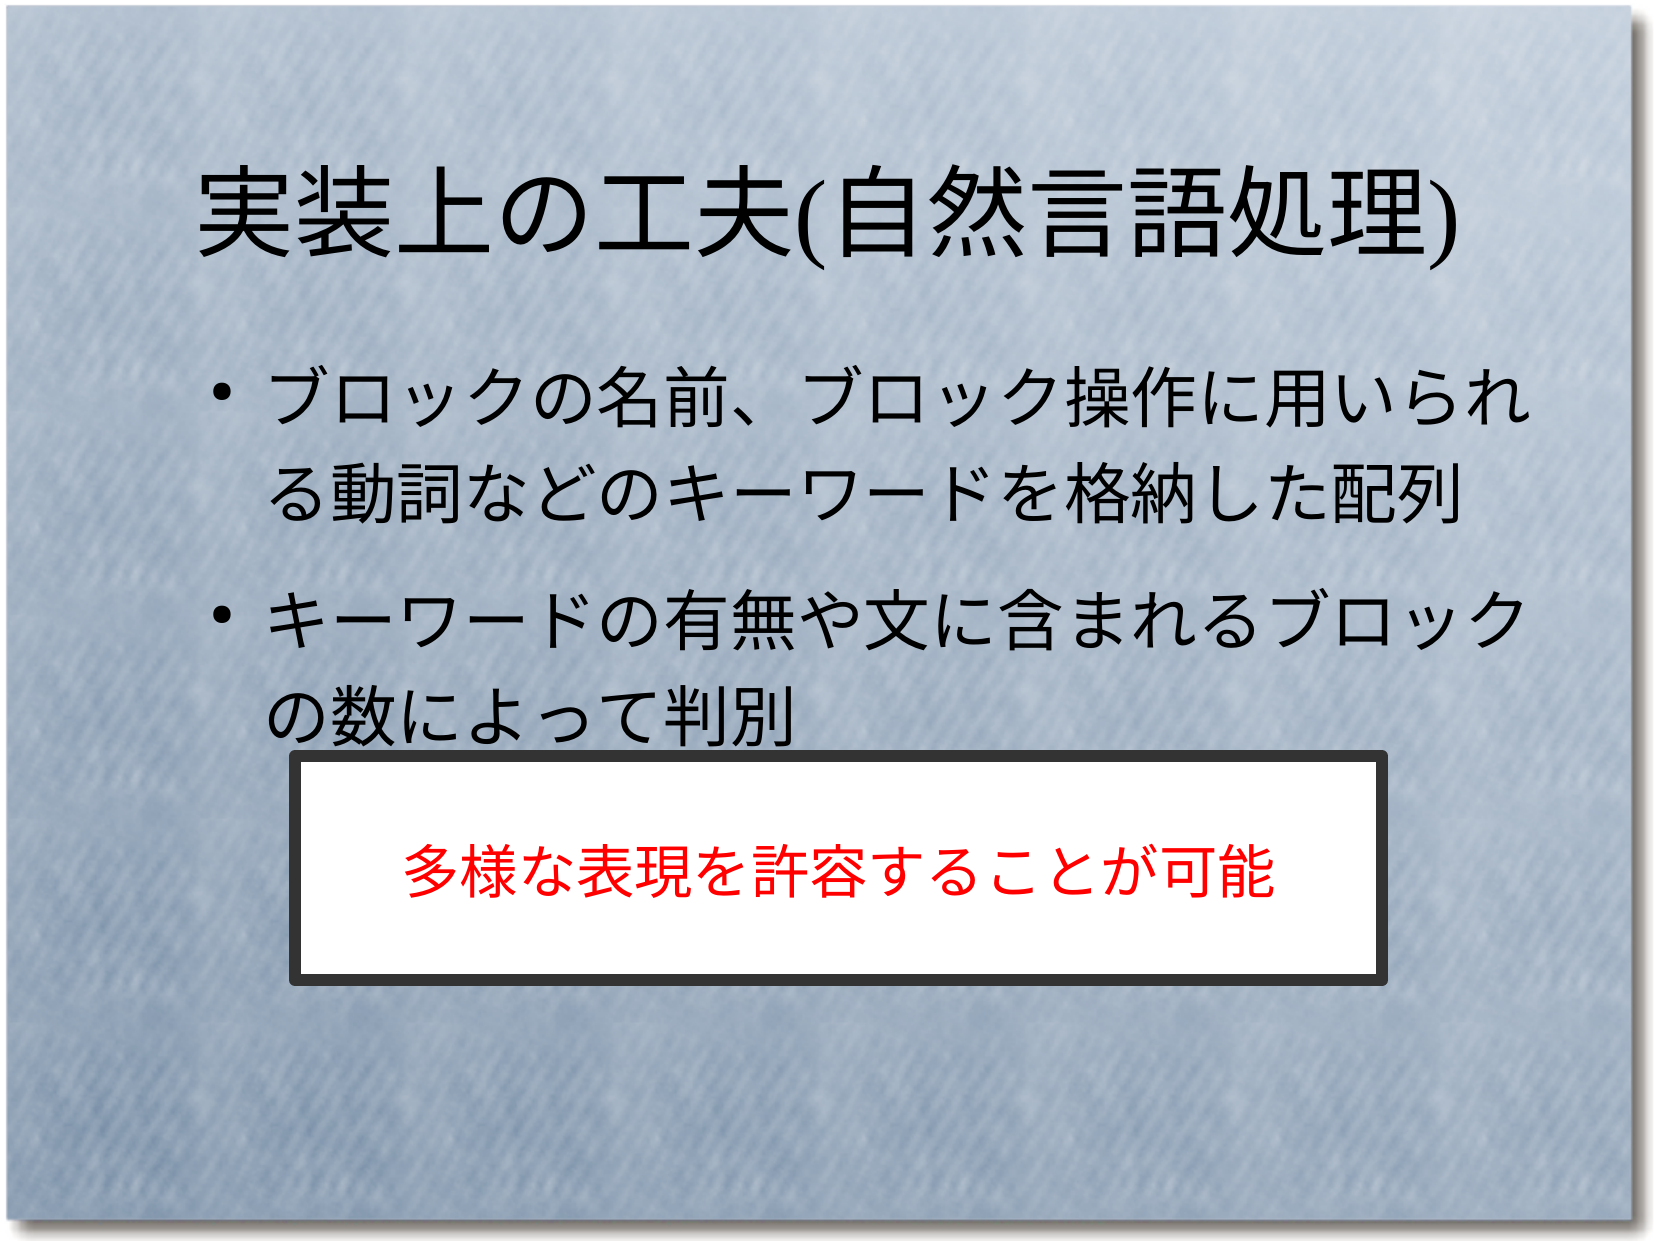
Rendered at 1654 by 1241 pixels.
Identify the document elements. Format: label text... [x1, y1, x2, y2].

list ブロックの名前、ブロック操作に用いられる動詞などのキーワードを格納した配列 キーワードの有無や文に含まれるブロックの数によって判別 [121, 344, 1534, 1065]
picture [0, 0, 1654, 1241]
title 実装上の工夫(自然言語処理) [121, 83, 1534, 330]
text_box 多様な表現を許容することが可能 [295, 755, 1382, 981]
